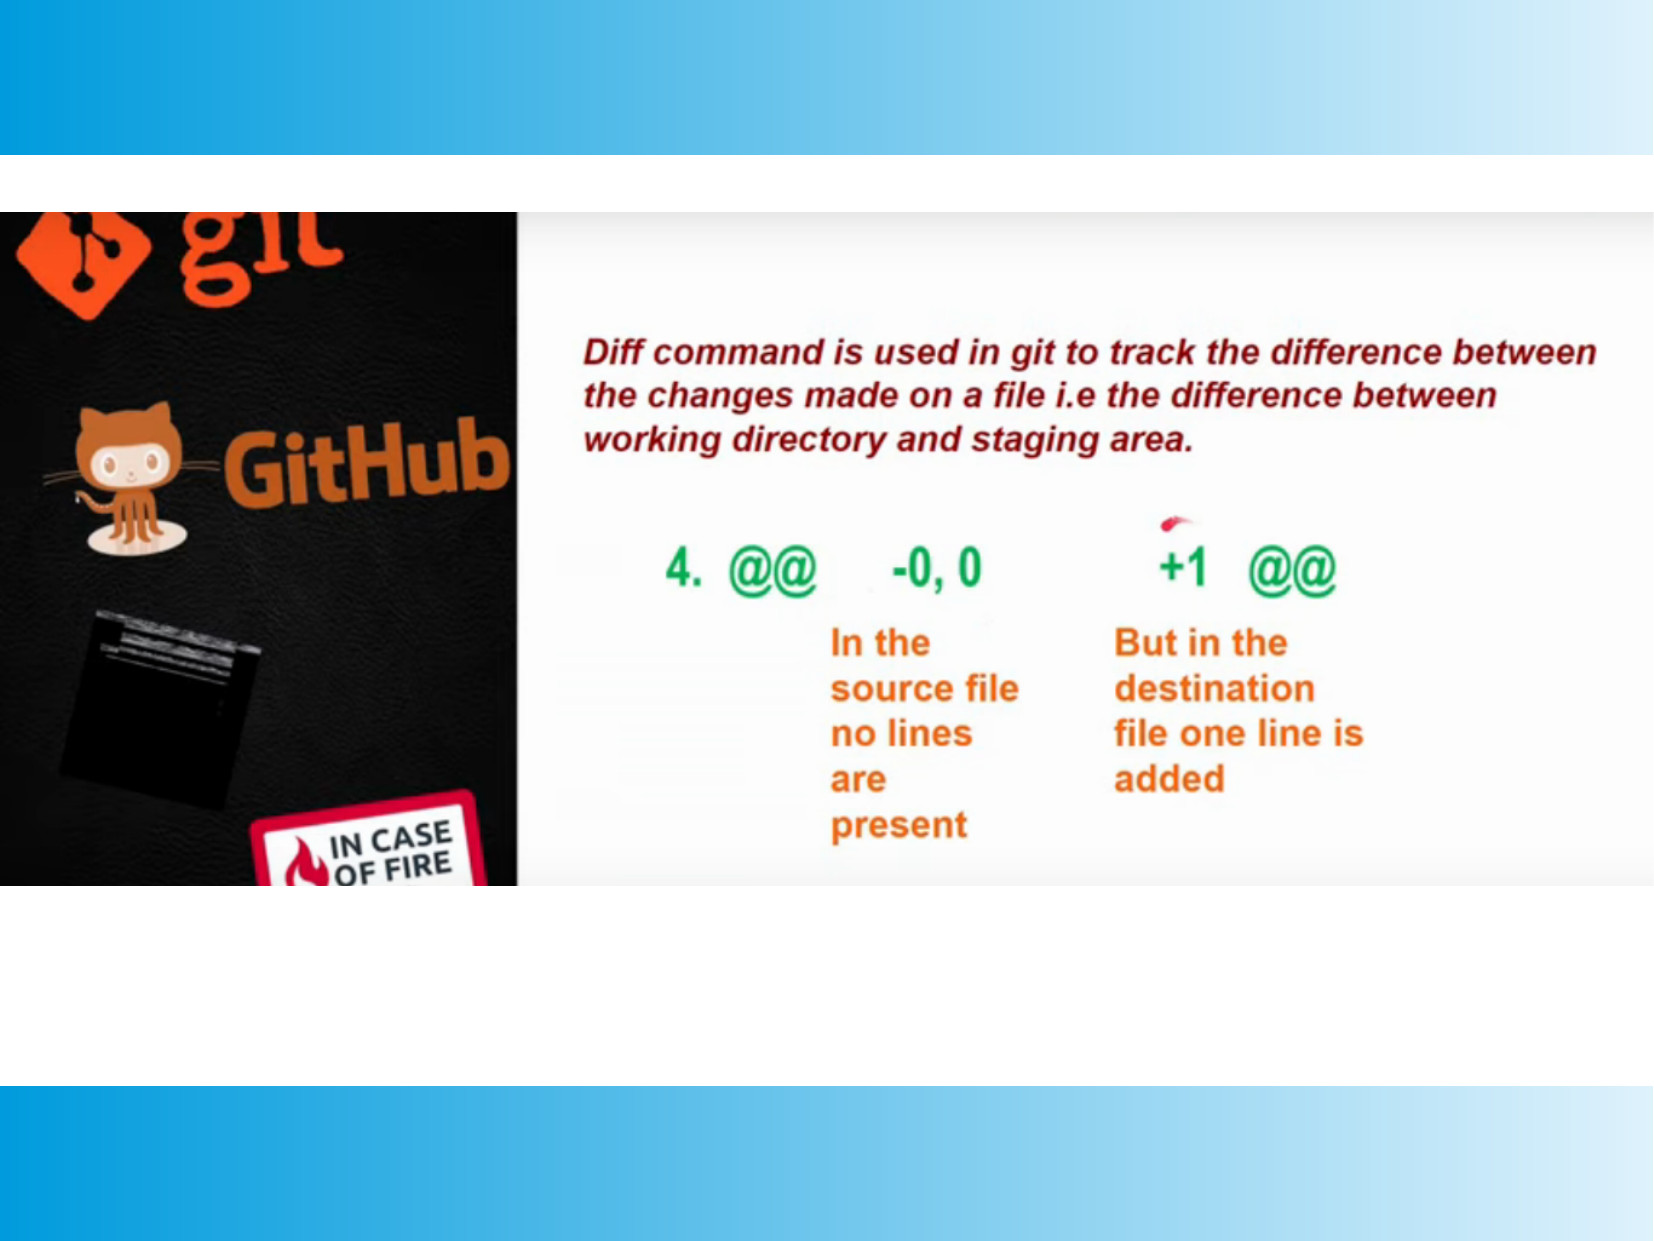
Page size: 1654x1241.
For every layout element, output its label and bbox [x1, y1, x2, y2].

picture [0, 212, 1654, 886]
